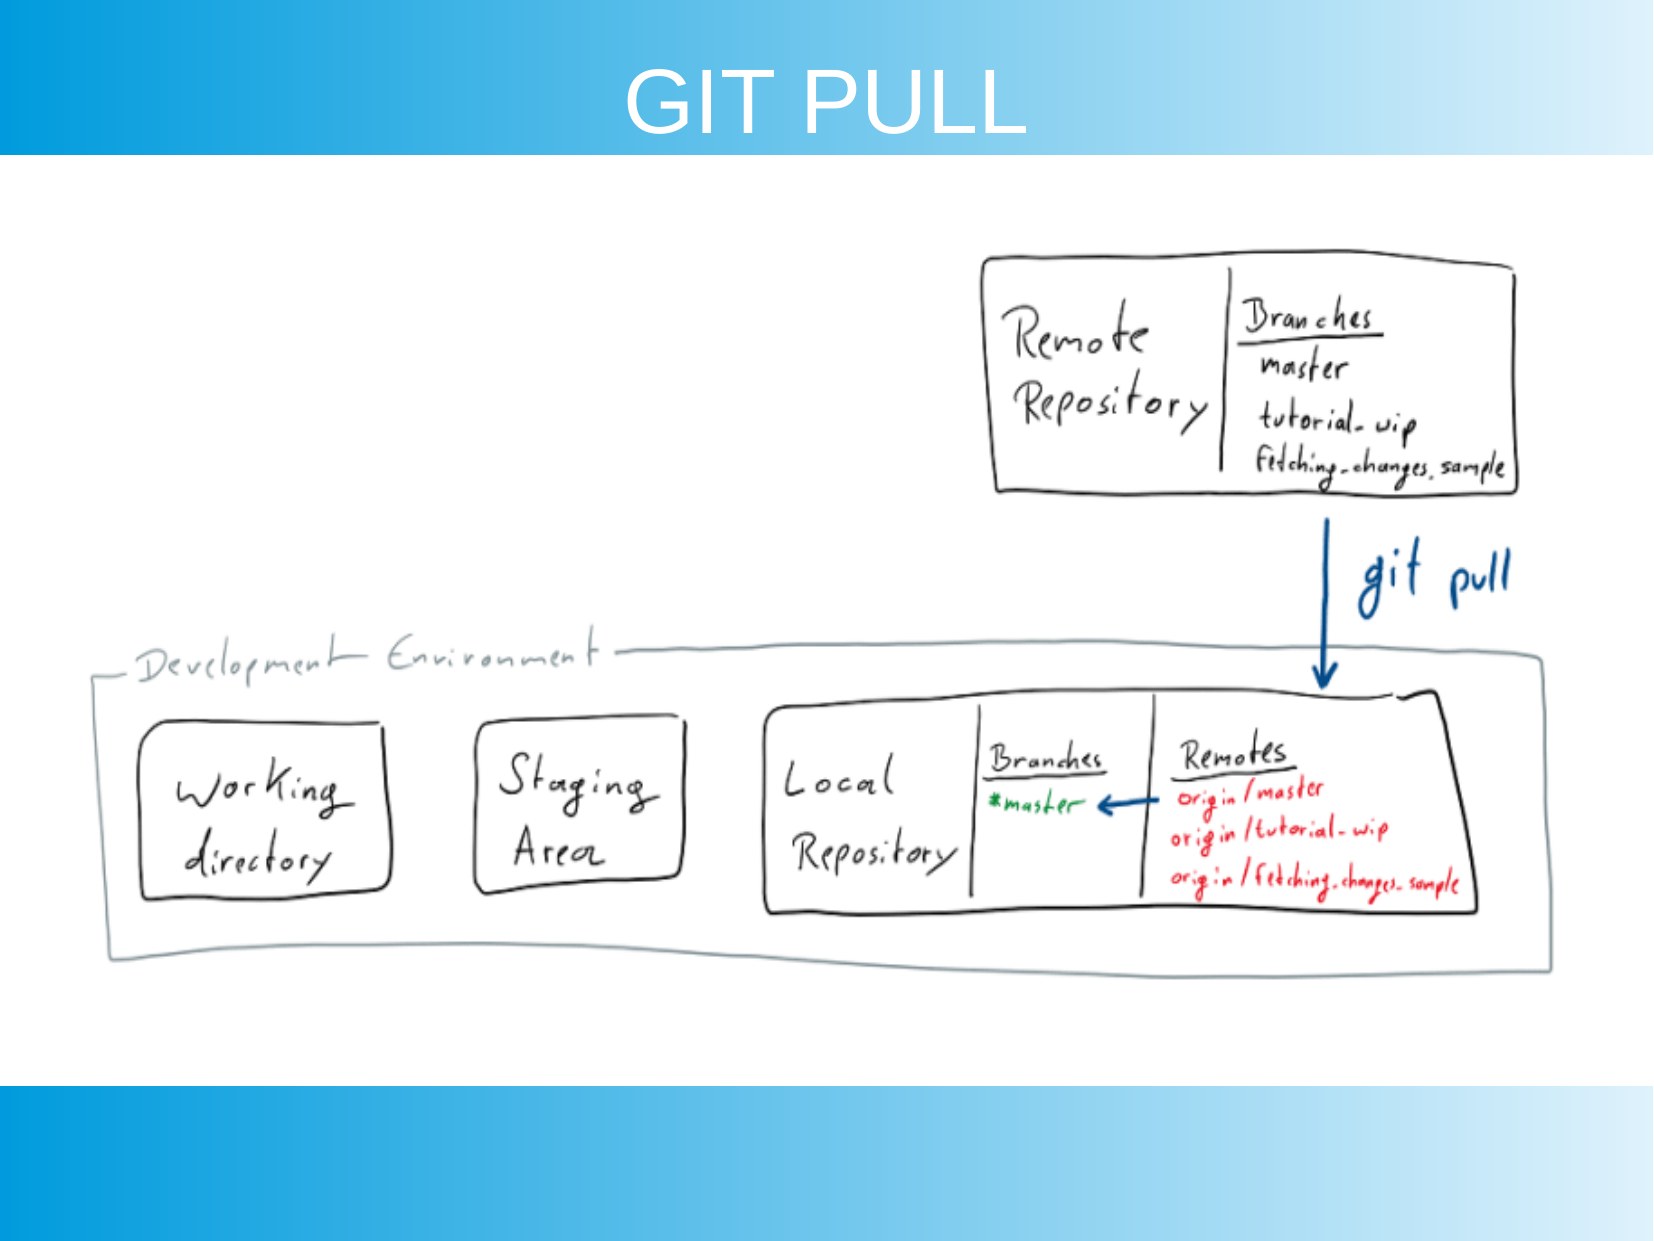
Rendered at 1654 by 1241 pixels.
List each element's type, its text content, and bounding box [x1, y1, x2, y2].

picture [30, 179, 1621, 1066]
title GIT PULL [82, 49, 1571, 155]
